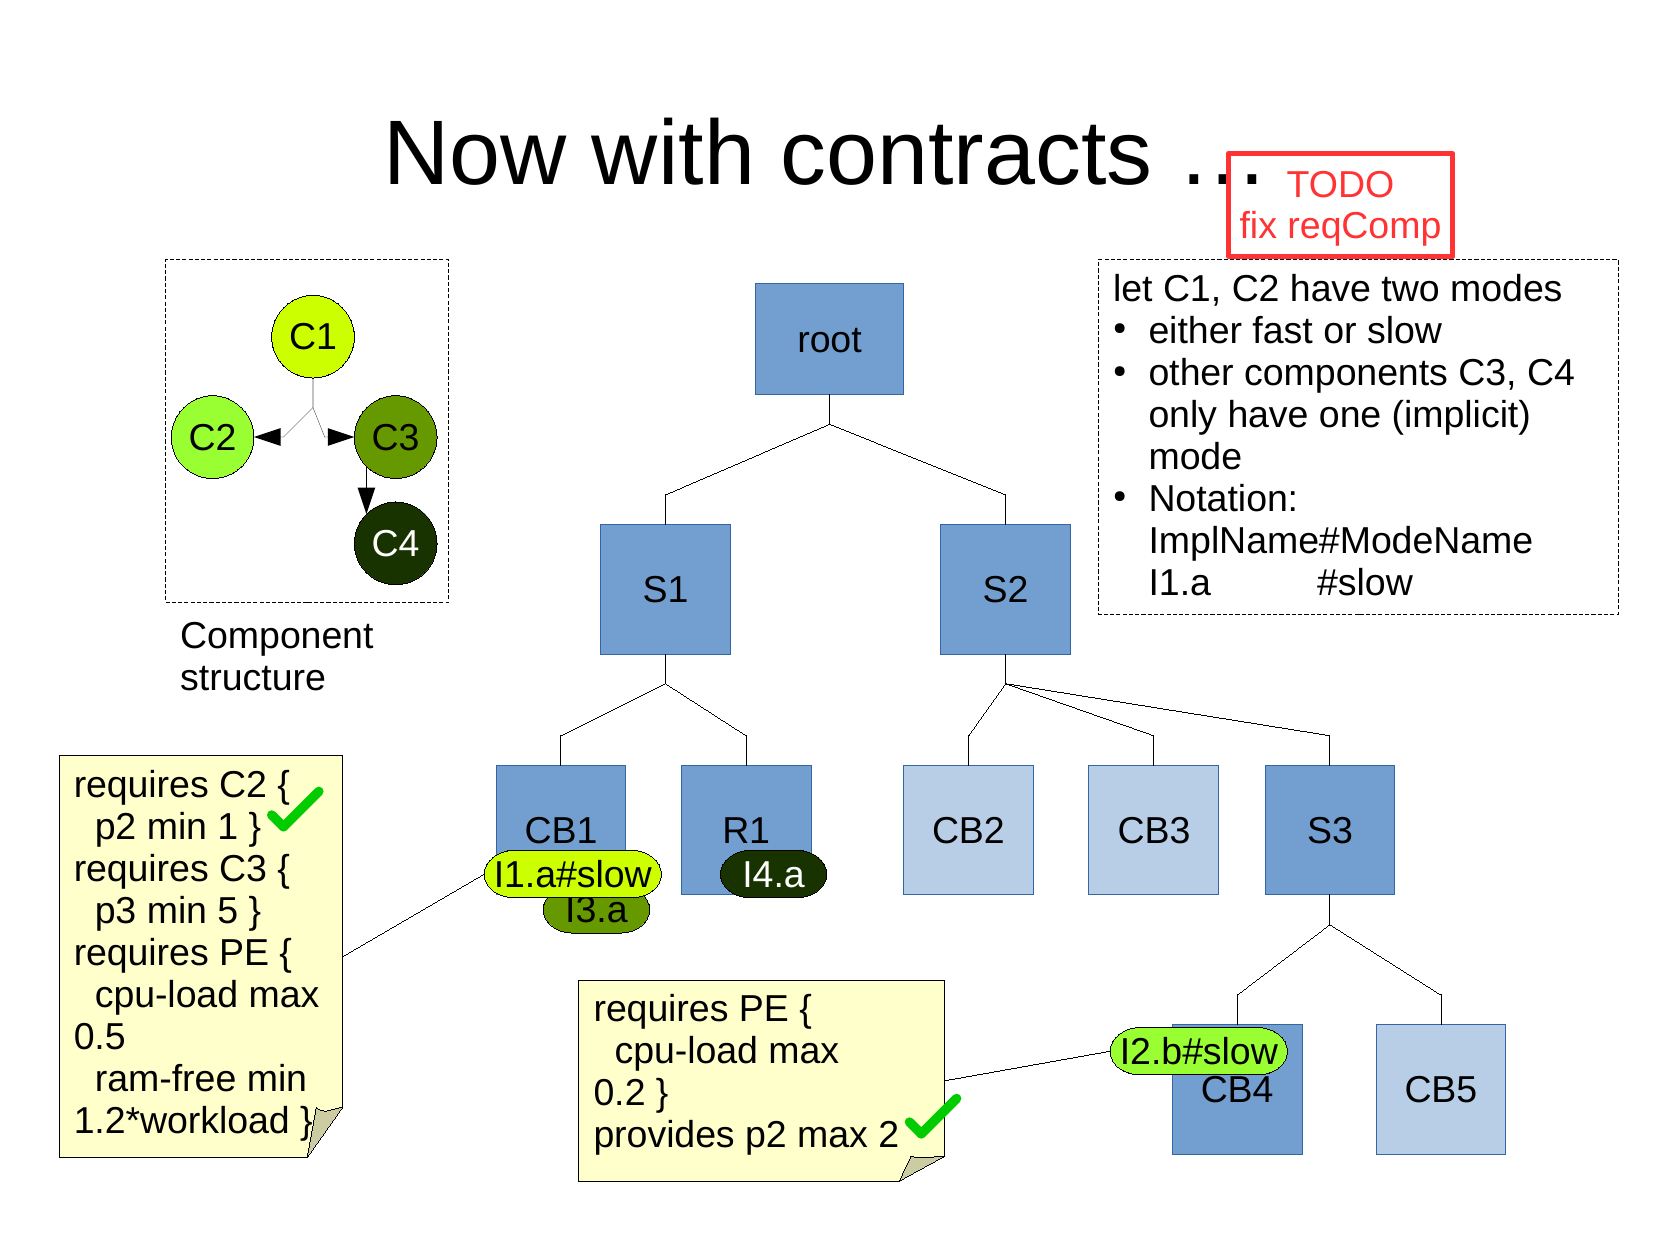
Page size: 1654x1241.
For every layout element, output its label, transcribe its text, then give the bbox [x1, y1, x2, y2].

text_box I4.a [720, 850, 827, 898]
text_box CB5 [1376, 1024, 1506, 1155]
text_box TODO fix reqComp [1228, 153, 1453, 257]
text_box I2.b#slow [1110, 1027, 1288, 1075]
text_box S3 [1265, 765, 1395, 895]
text_box requires PE { cpu-load max 0.2 } provides p2 max 2 [578, 980, 945, 1182]
text_box Component structure [165, 606, 389, 706]
text_box S2 [940, 524, 1071, 655]
text_box CB4 [1172, 1024, 1303, 1155]
text_box C2 [171, 395, 254, 479]
text_box requires C2 { p2 min 1 } requires C3 { p3 min 5 } requires PE { cpu-load max 0.5 ram-free min 1.2*workload } [59, 755, 343, 1158]
text_box S1 [600, 524, 731, 655]
text_box C4 [354, 501, 438, 585]
text_box CB2 [903, 765, 1034, 895]
text_box CB1 [496, 765, 626, 854]
title Now with contracts … [82, 49, 1571, 257]
text_box root [755, 283, 904, 395]
text_box I1.a#slow [484, 850, 662, 898]
text_box CB3 [1088, 765, 1219, 895]
text_box C3 [354, 395, 438, 479]
text_box let C1, C2 have two modes either fast or slow other components C3, C4 only have one (implicit) mode Notation: ImplName#ModeName I1.a #slow [1098, 259, 1619, 615]
text_box I3.a [543, 896, 650, 934]
text_box C1 [271, 295, 355, 378]
text_box R1 [681, 765, 812, 895]
